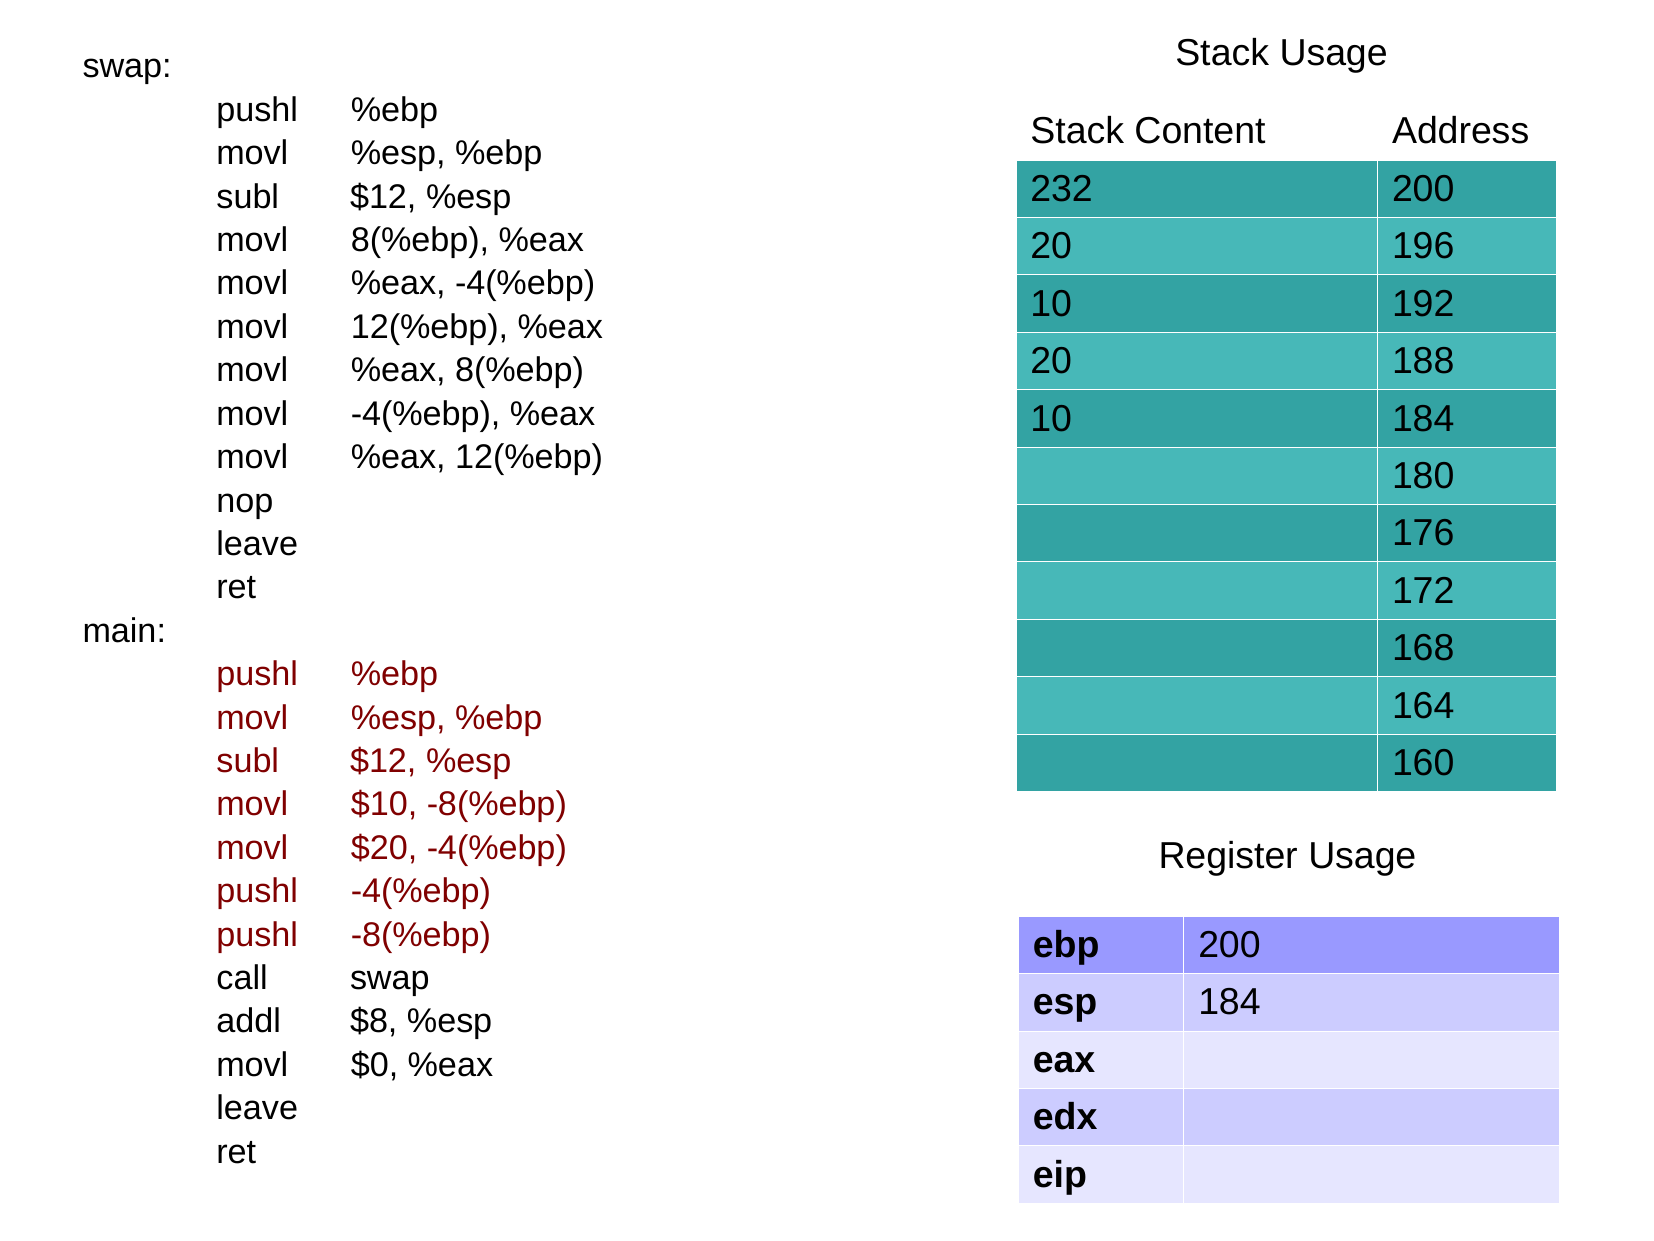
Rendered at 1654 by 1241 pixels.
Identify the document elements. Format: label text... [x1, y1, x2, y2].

table_cell [1017, 620, 1377, 676]
table_cell 168 [1378, 620, 1556, 676]
table_cell 188 [1378, 333, 1556, 389]
table_cell 10 [1017, 275, 1377, 332]
table_header ebp [1019, 917, 1183, 973]
table_cell 184 [1378, 390, 1556, 447]
table_cell 164 [1378, 677, 1556, 734]
table_cell [1184, 1032, 1559, 1088]
table_cell esp [1019, 974, 1183, 1031]
table_cell [1017, 505, 1377, 561]
table_cell 184 [1184, 974, 1559, 1031]
table_cell eip [1019, 1146, 1183, 1203]
list swap: pushl %ebp movl %esp, %ebp subl $12, %esp movl 8(%ebp), %eax movl %eax, -4(%ebp) movl 12(%ebp), %eax movl %eax, 8(%ebp) movl -4(%ebp), %eax movl %eax, 12(%ebp) nop leave ret main: pushl %ebp movl %esp, %ebp subl $12, %esp movl $10, -8(%ebp) movl $20, -4(%ebp) pushl -4(%ebp) pushl -8(%ebp) call swap addl $8, %esp movl $0, %eax leave ret [82, 47, 969, 1182]
table_cell 20 [1017, 218, 1377, 274]
table_cell 10 [1017, 390, 1377, 447]
table_cell [1184, 1089, 1559, 1145]
table_cell 196 [1378, 218, 1556, 274]
table_cell eax [1019, 1032, 1183, 1088]
table_cell 180 [1378, 448, 1556, 504]
table_cell [1017, 562, 1377, 619]
table_header Address [1378, 103, 1556, 160]
text_box Register Usage [1015, 826, 1560, 884]
table_cell 200 [1378, 161, 1556, 217]
table_cell [1184, 1146, 1559, 1203]
table_cell edx [1019, 1089, 1183, 1145]
text_box Stack Usage [1009, 23, 1554, 81]
table_header 200 [1184, 917, 1559, 973]
table_cell 160 [1378, 735, 1556, 791]
table_cell [1017, 677, 1377, 734]
table_cell [1017, 448, 1377, 504]
table_cell [1017, 735, 1377, 791]
table_cell 176 [1378, 505, 1556, 561]
table_header Stack Content [1017, 103, 1377, 160]
table_cell 20 [1017, 333, 1377, 389]
table_cell 172 [1378, 562, 1556, 619]
table_cell 232 [1017, 161, 1377, 217]
table_cell 192 [1378, 275, 1556, 332]
